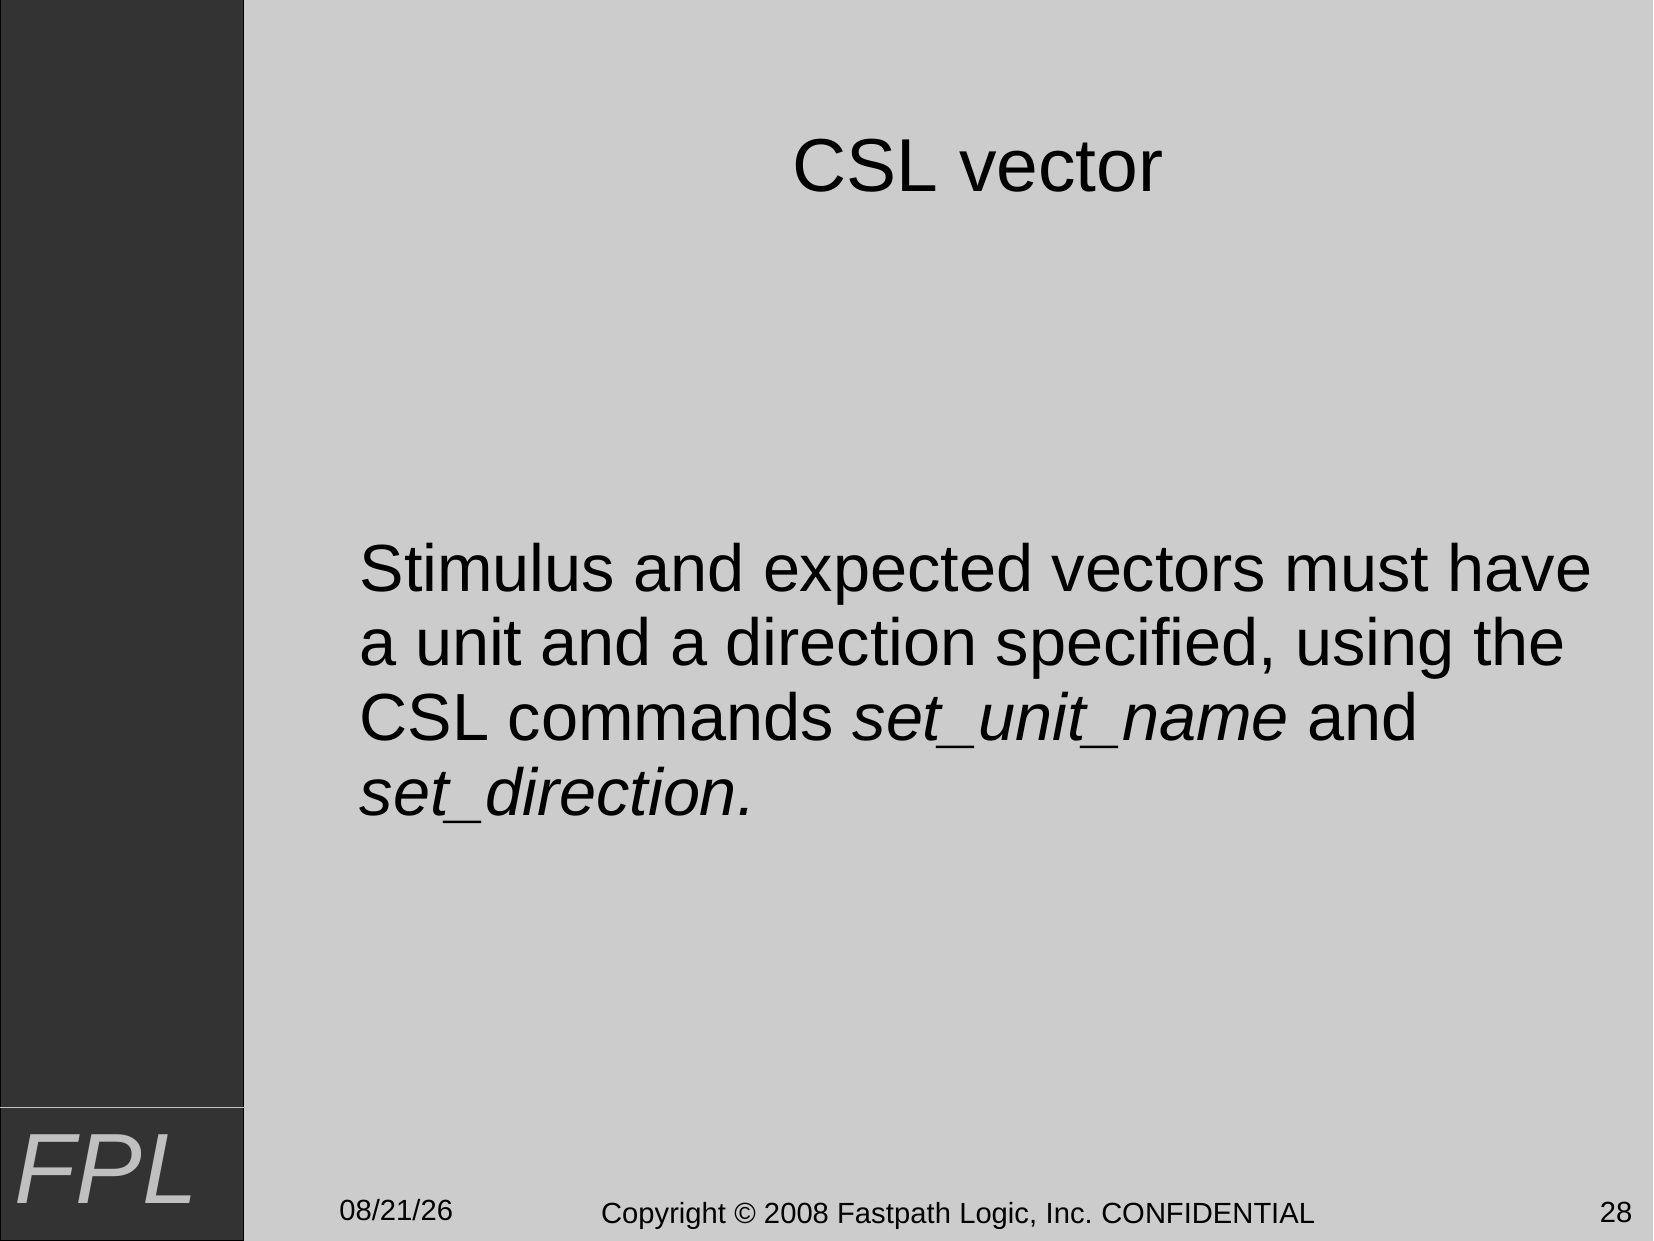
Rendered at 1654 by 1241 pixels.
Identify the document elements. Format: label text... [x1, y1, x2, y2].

subtitle Stimulus and expected vectors must have a unit and a direction specified, using the CSL commands set_unit_name and set_direction. [284, 272, 1634, 1179]
title CSL vector [426, 57, 1529, 272]
